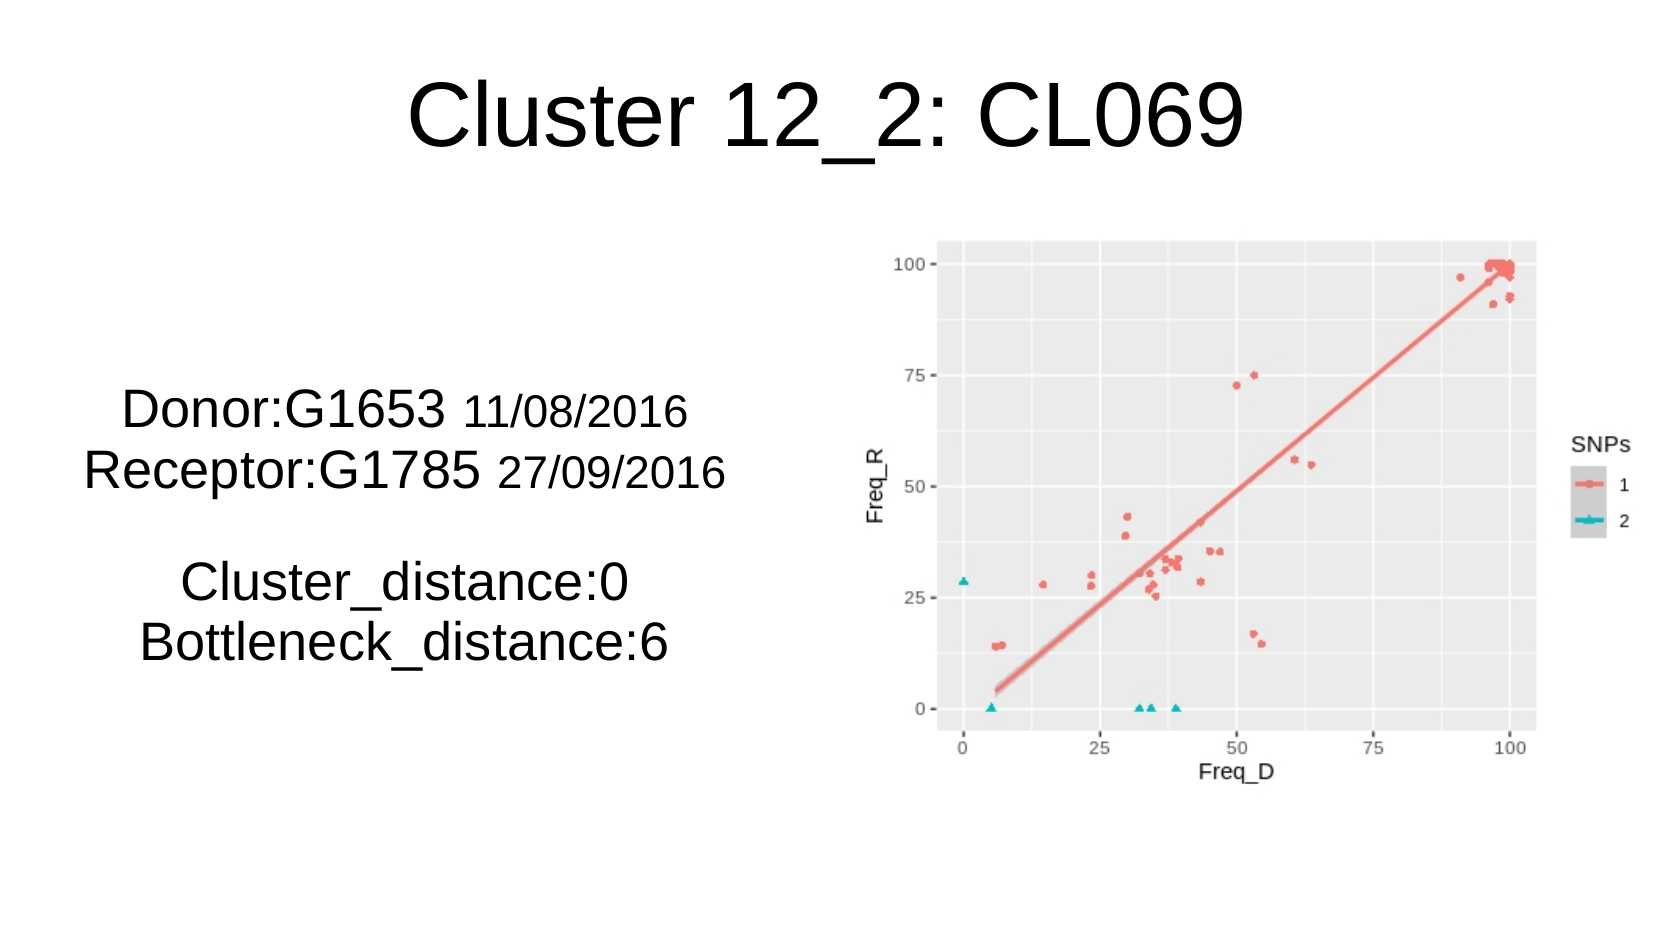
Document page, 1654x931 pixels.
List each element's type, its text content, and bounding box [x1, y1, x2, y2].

title Cluster 12_2: CL069 [82, 37, 1571, 193]
picture [856, 230, 1654, 796]
text_box Donor:G1653 11/08/2016 Receptor:G1785 27/09/2016 Cluster_distance:0 Bottleneck_distance:6 [30, 255, 781, 796]
